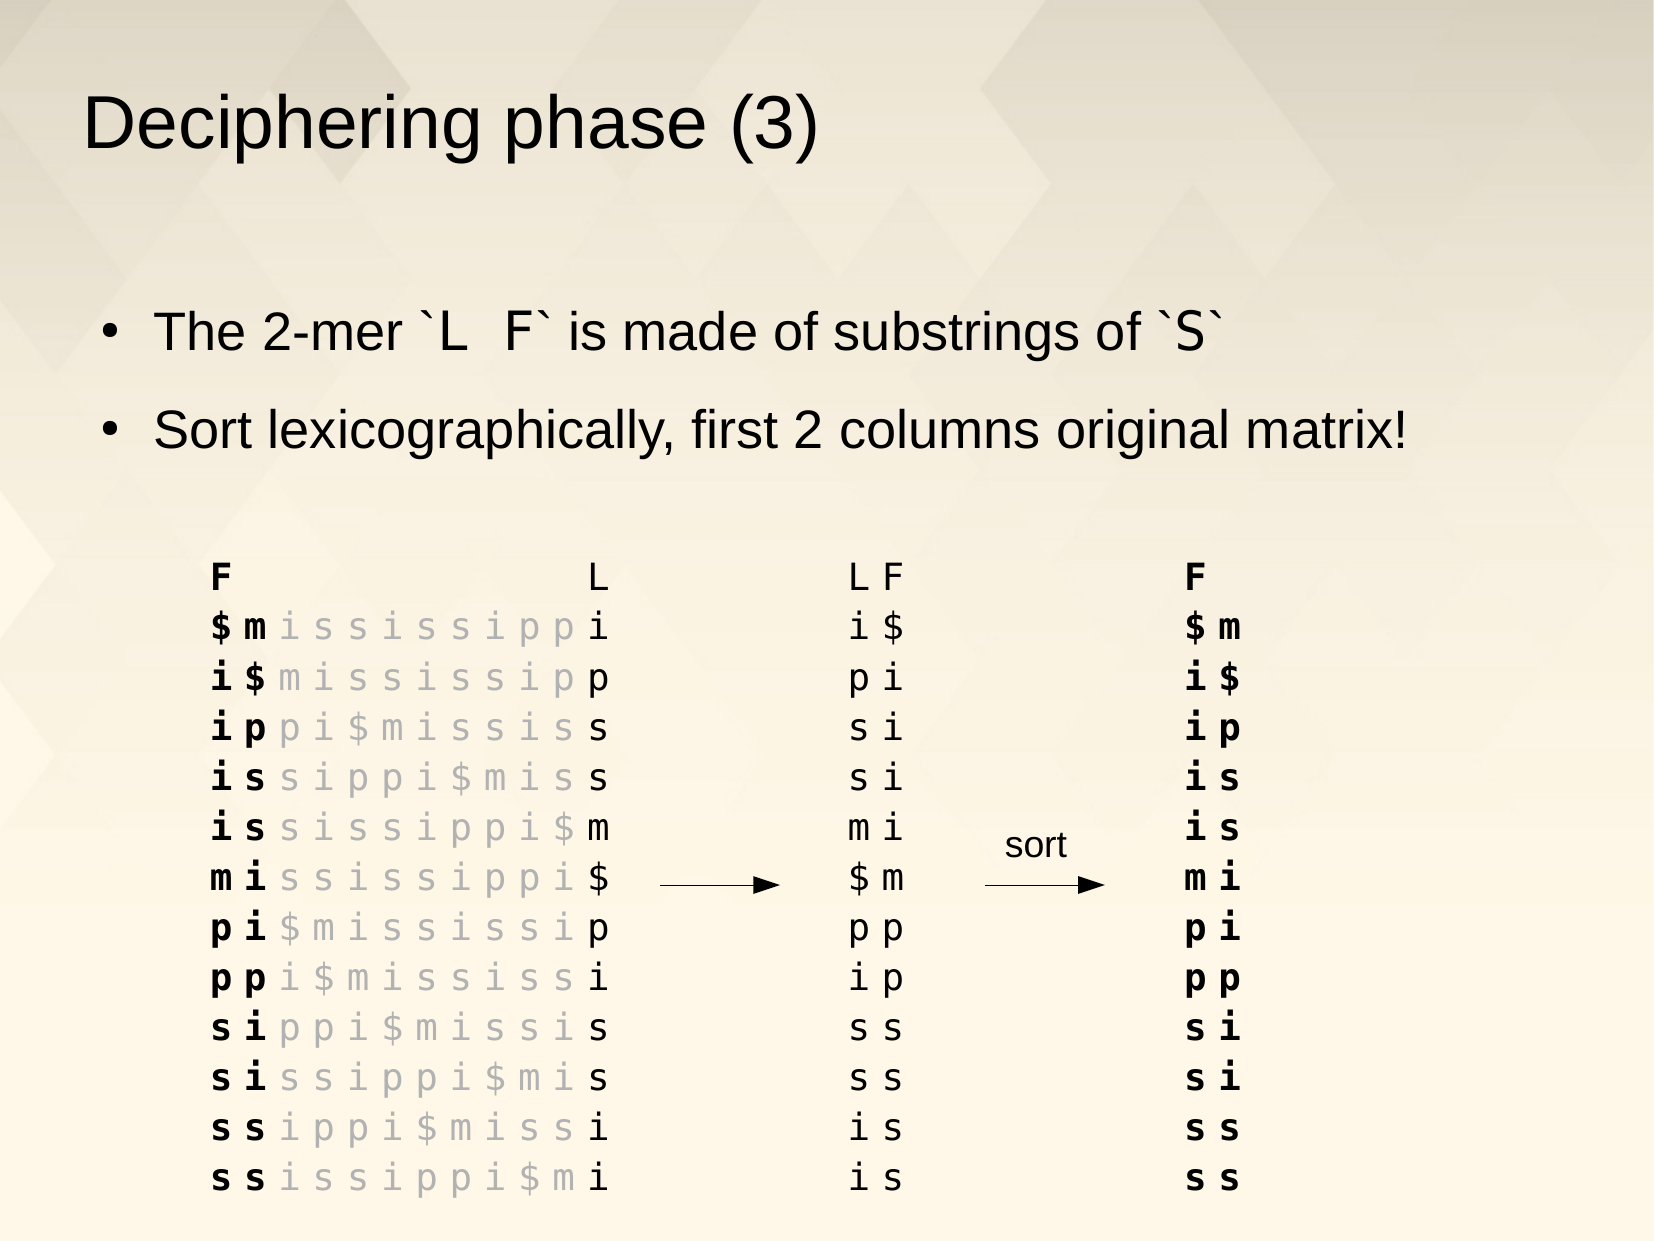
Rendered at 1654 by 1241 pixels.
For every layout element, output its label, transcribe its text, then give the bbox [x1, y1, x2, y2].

text_box sort [990, 815, 1096, 873]
text_box F $m i$ ip is is mi pi pp si si ss ss [1169, 541, 1342, 1201]
list The 2-mer `L F` is made of substrings of `S` Sort lexicographically, first 2 columns original matrix! [82, 300, 1571, 1070]
title Deciphering phase (3) [82, 49, 1571, 196]
picture [0, 0, 1654, 1241]
text_box LF i$ pi si si mi $m pp ip ss ss is is [832, 541, 1006, 1201]
text_box F L $mississippi i$mississipp ippi$mississ issippi$miss ississippi$m mississippi$ pi$mississip ppi$mississi sippi$missis sissippi$mis ssippi$missi ssissippi$mi [195, 541, 706, 1201]
